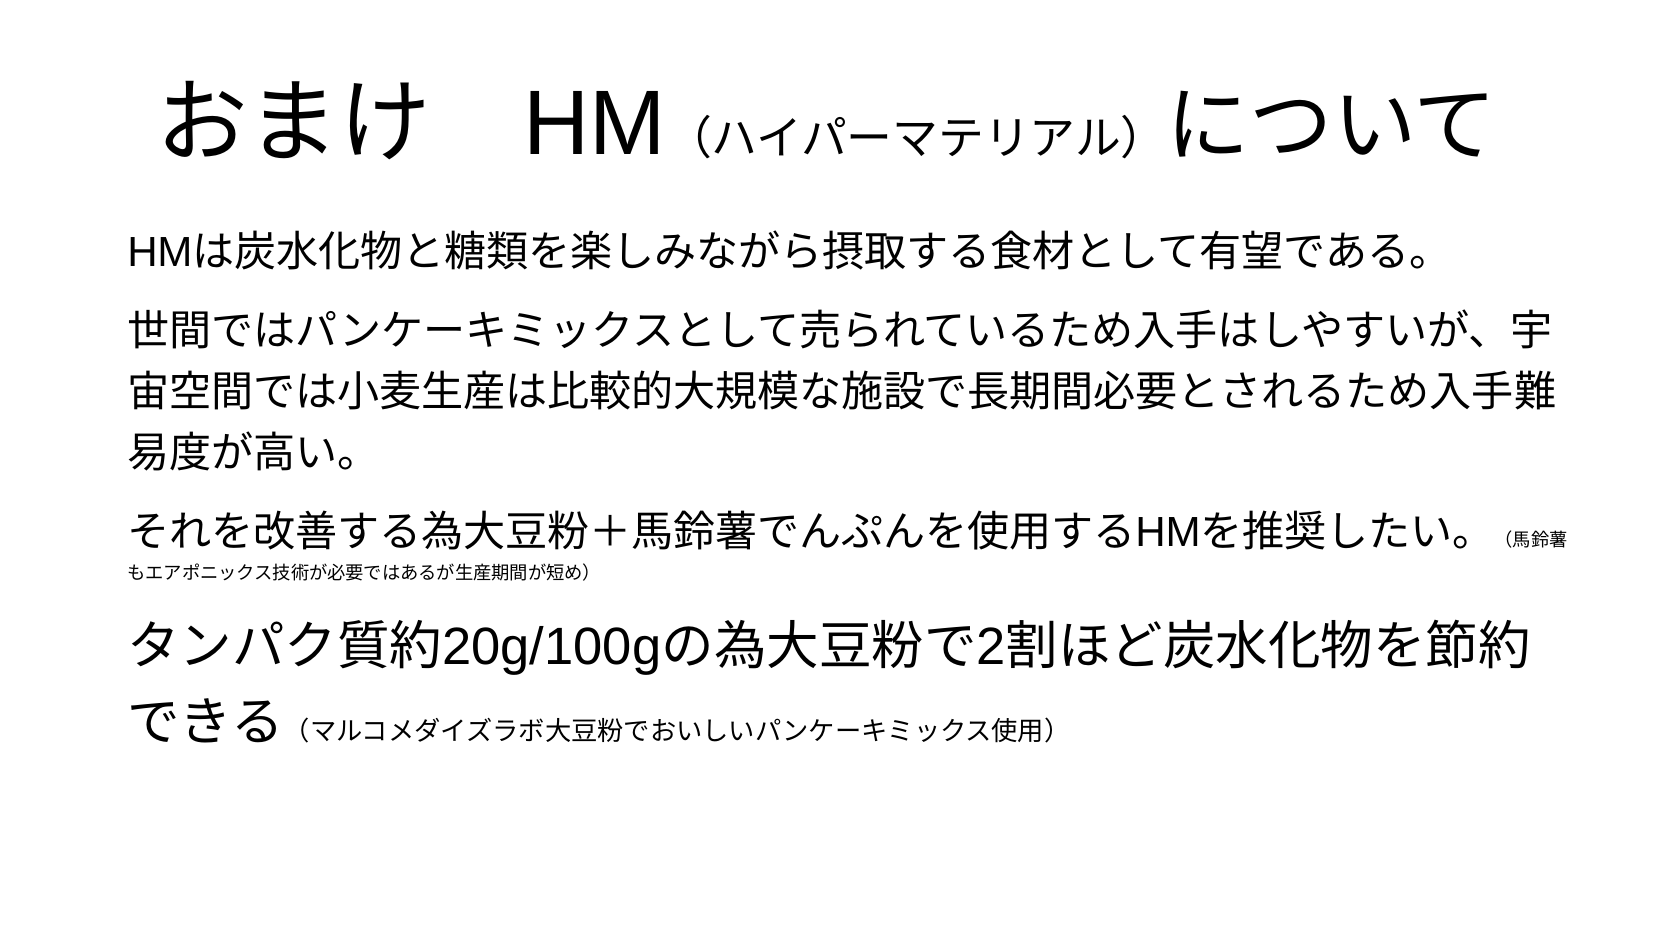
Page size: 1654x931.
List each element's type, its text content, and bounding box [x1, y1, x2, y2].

list HMは炭水化物と糖類を楽しみながら摂取する食材として有望である。 世間ではパンケーキミックスとして売られているため入手はしやすいが、宇宙空間では小麦生産は比較的大規模な施設で長期間必要とされるため入手難易度が高い。 それを改善する為大豆粉＋馬鈴薯でんぷんを使用するHMを推奨したい。（馬鈴薯もエアポニックス技術が必要ではあるが生産期間が短め） タンパク質約20g/100gの為大豆粉で2割ほど炭水化物を節約できる（マルコメダイズラボ大豆粉でおいしいパンケーキミックス使用） [82, 217, 1571, 758]
title おまけ HM（ハイパーマテリアル）について [82, 37, 1571, 193]
